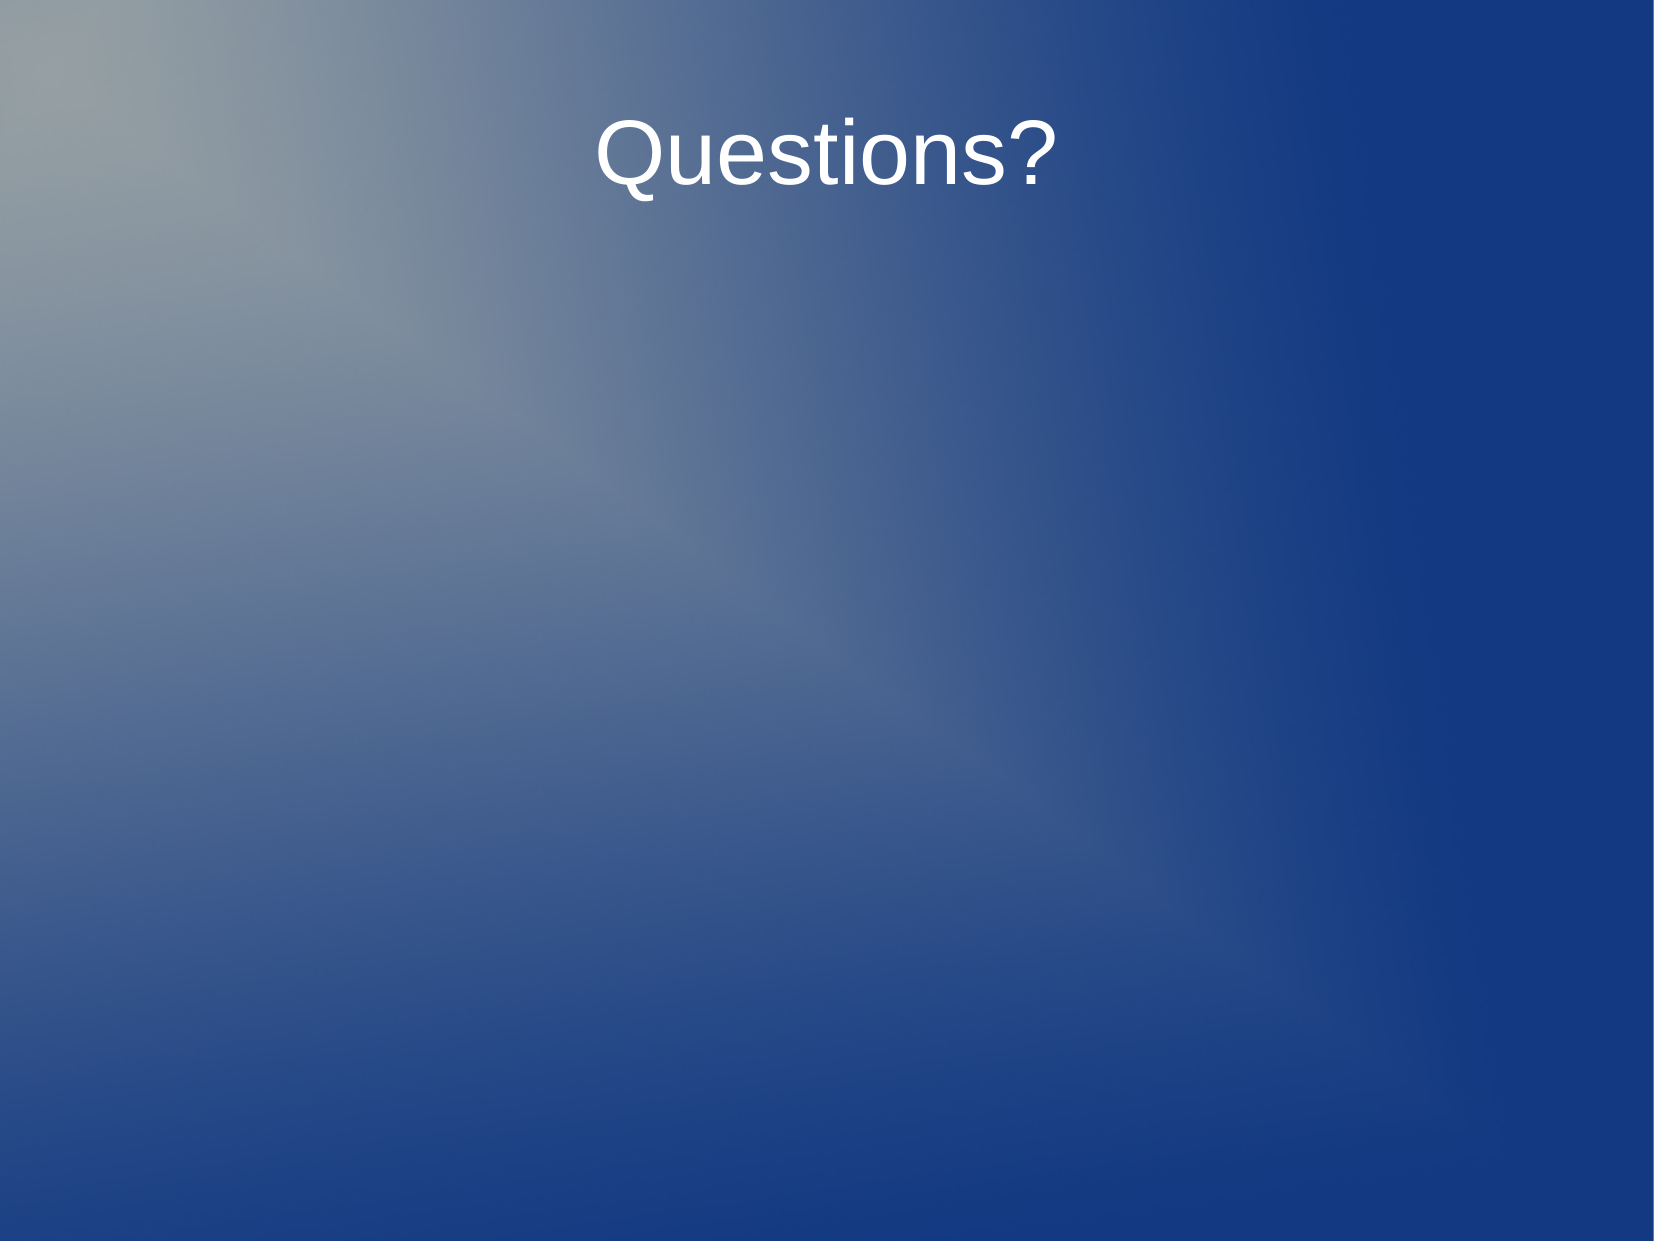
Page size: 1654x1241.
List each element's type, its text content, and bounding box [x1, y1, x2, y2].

picture [0, 0, 1654, 1241]
title Questions? [82, 49, 1571, 257]
